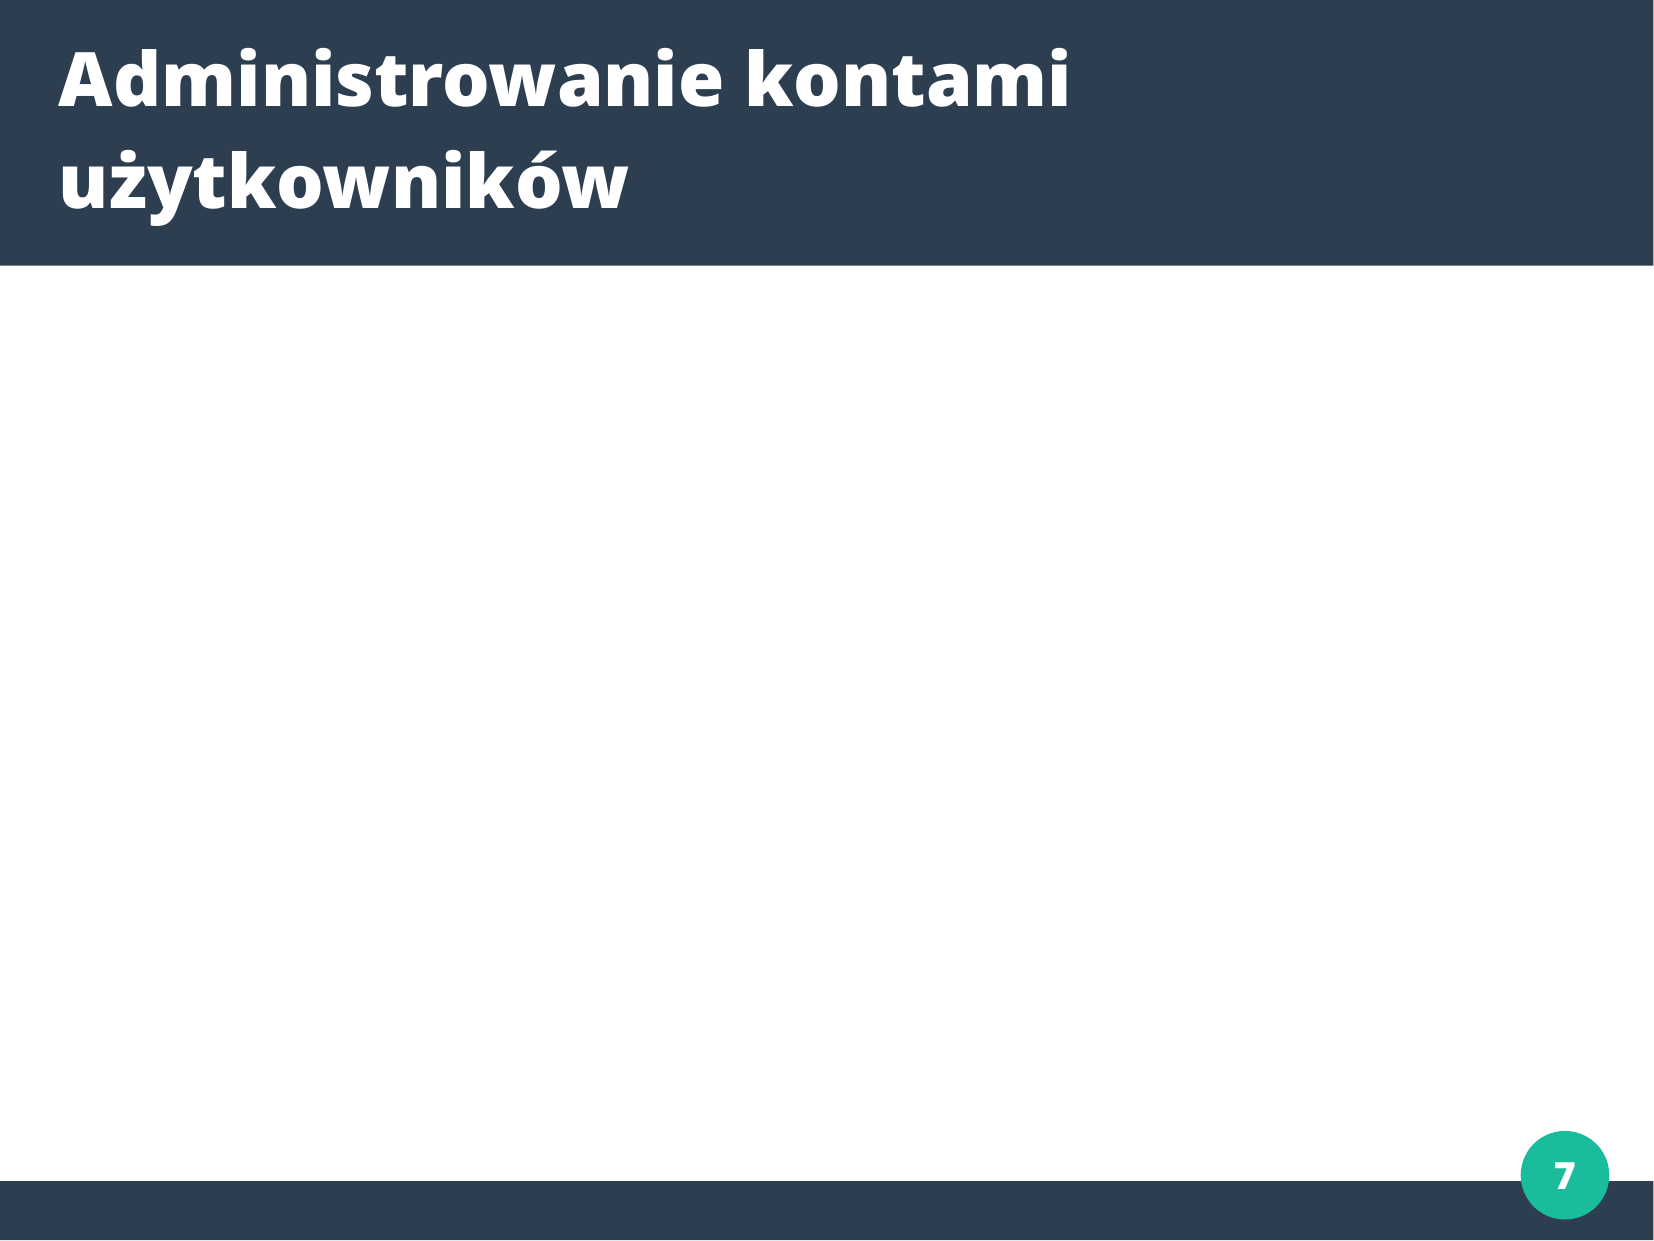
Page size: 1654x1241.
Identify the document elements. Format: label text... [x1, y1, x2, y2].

title Administrowanie kontami użytkowników [59, 49, 1595, 207]
